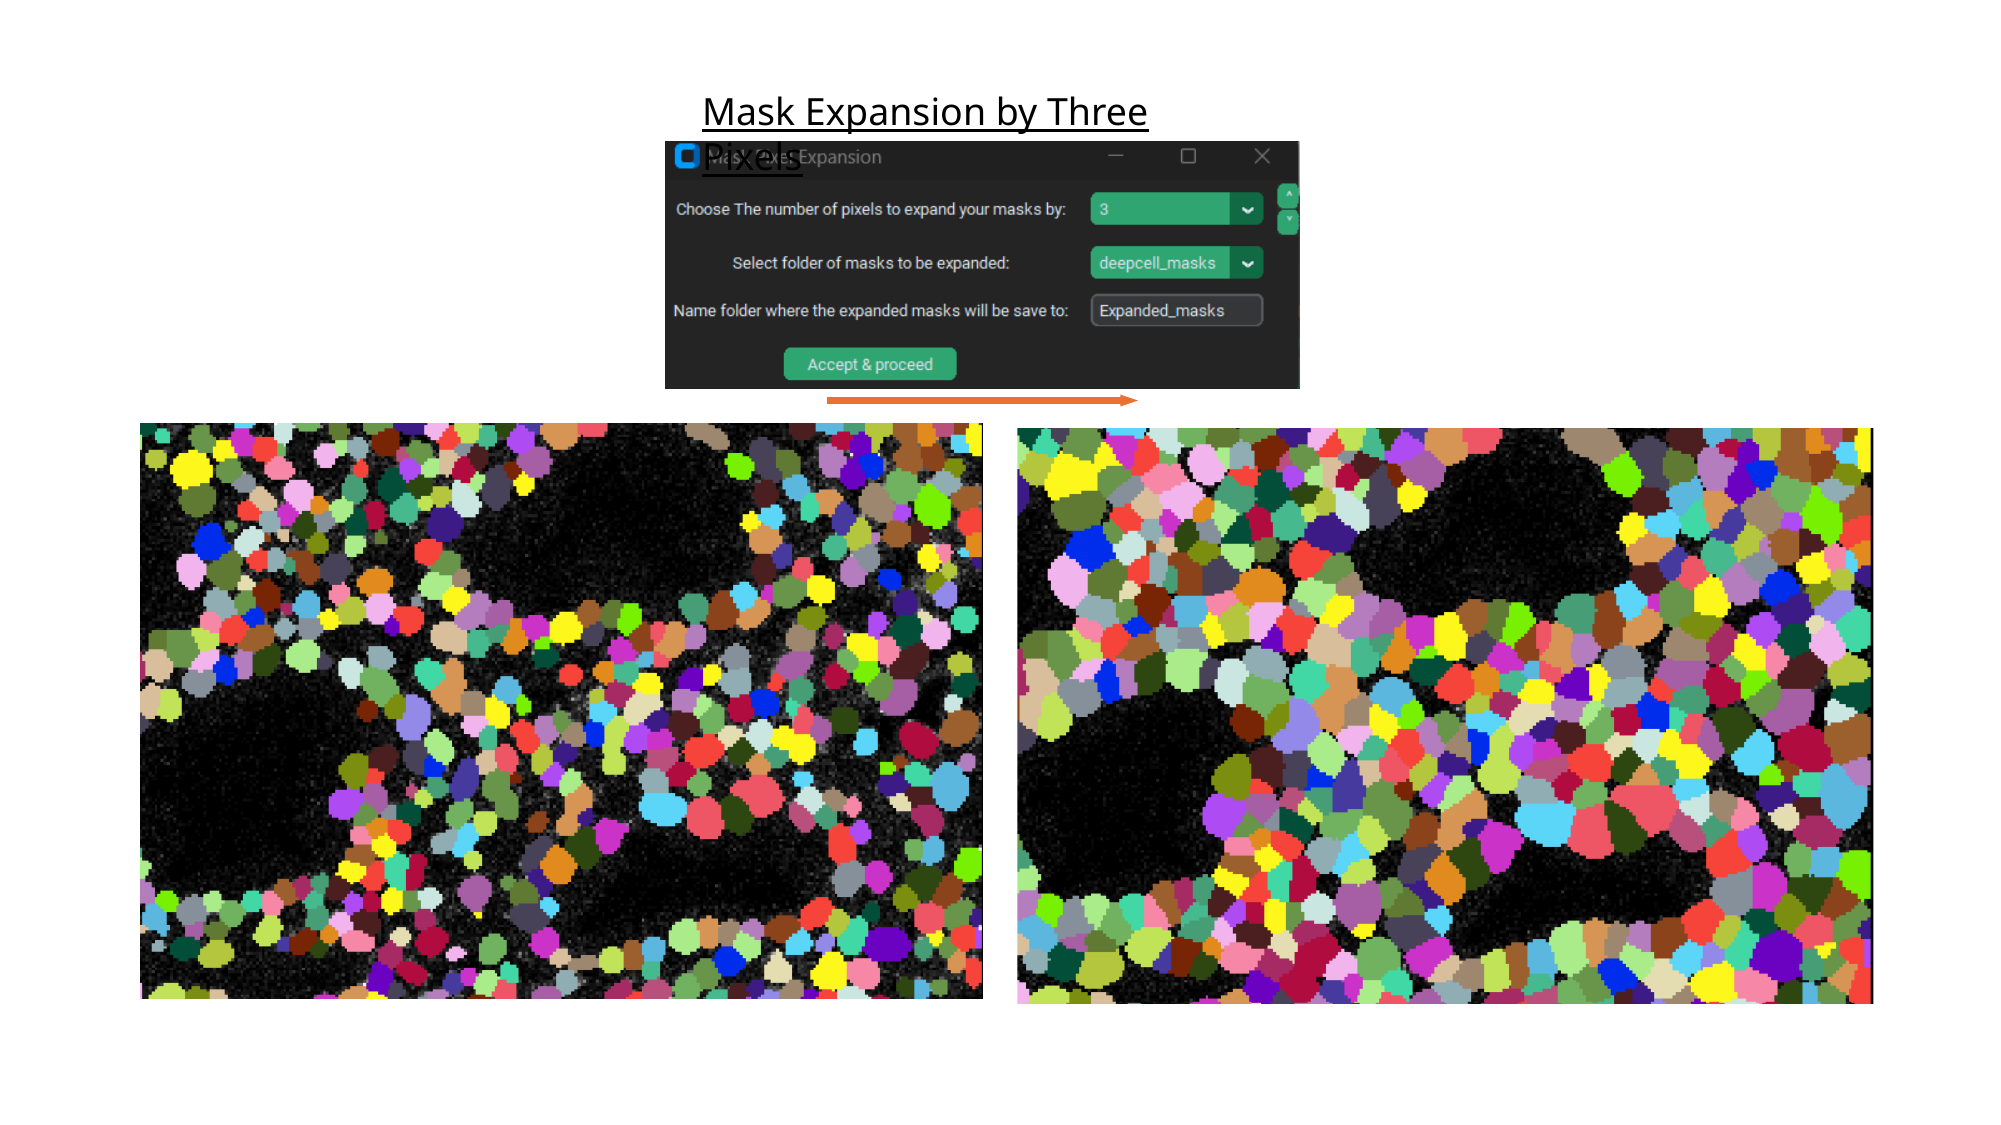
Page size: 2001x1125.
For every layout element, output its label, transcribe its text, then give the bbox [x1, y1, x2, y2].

text_box Mask Expansion by Three Pixels [686, 80, 1239, 142]
picture [140, 423, 983, 999]
picture [1017, 428, 1874, 1004]
picture [665, 141, 1300, 389]
